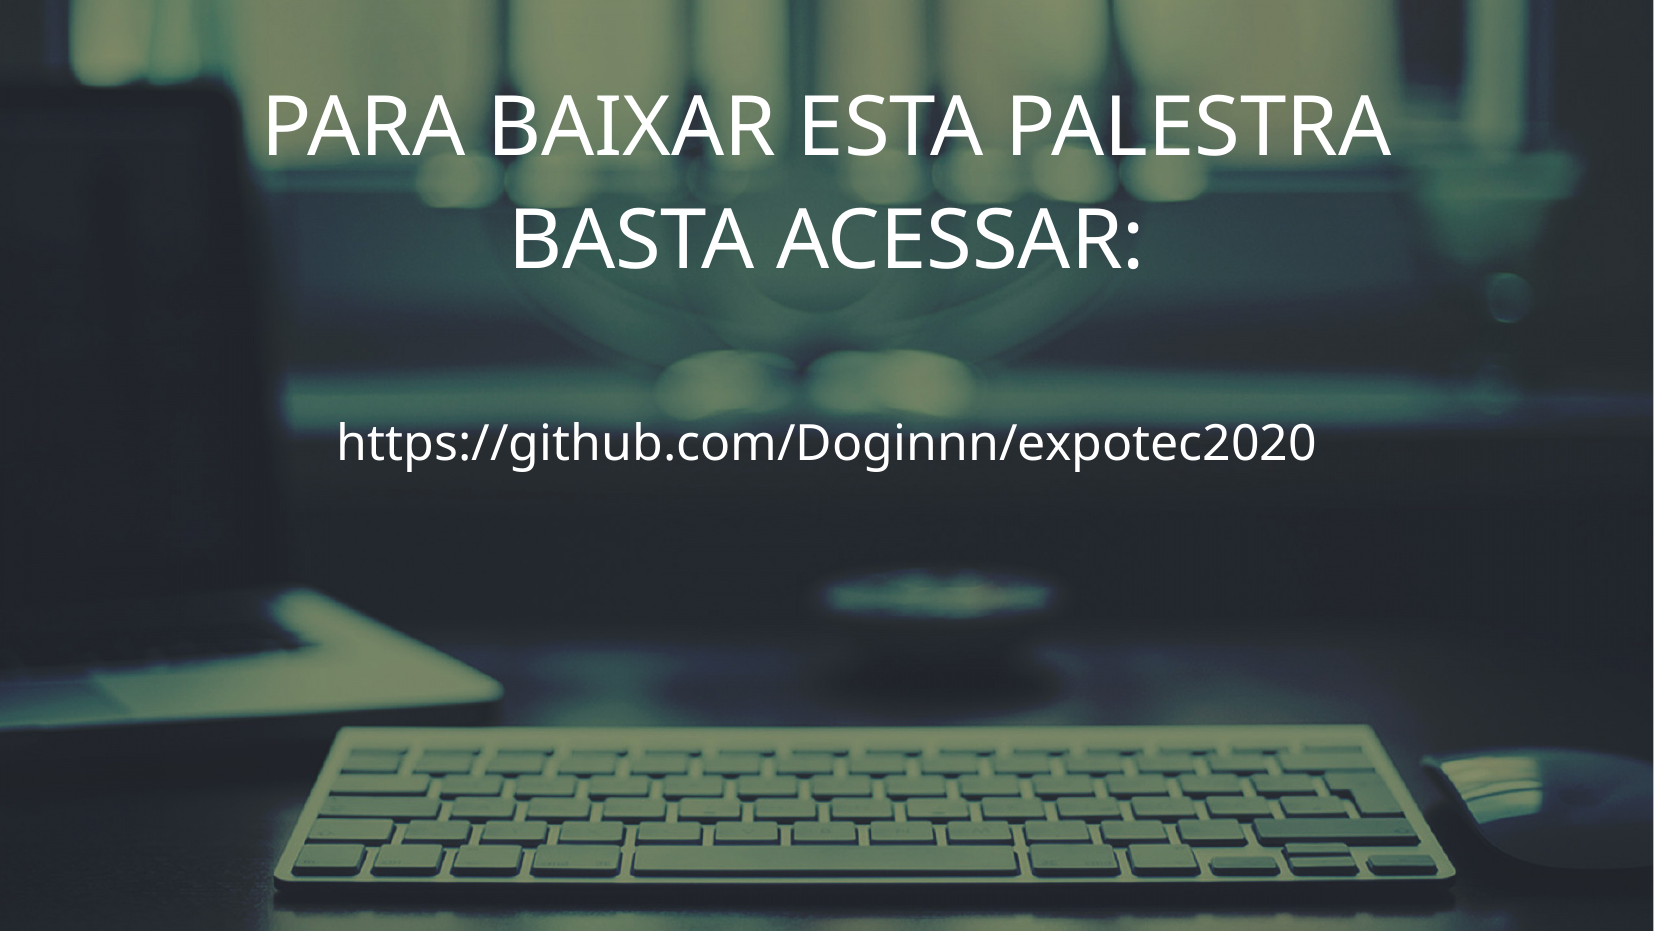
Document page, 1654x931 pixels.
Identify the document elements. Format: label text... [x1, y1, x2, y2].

text_box PARA BAIXAR ESTA PALESTRA BASTA ACESSAR: https://github.com/Doginnn/expotec2020 [236, 59, 1418, 556]
picture [0, 0, 1654, 931]
